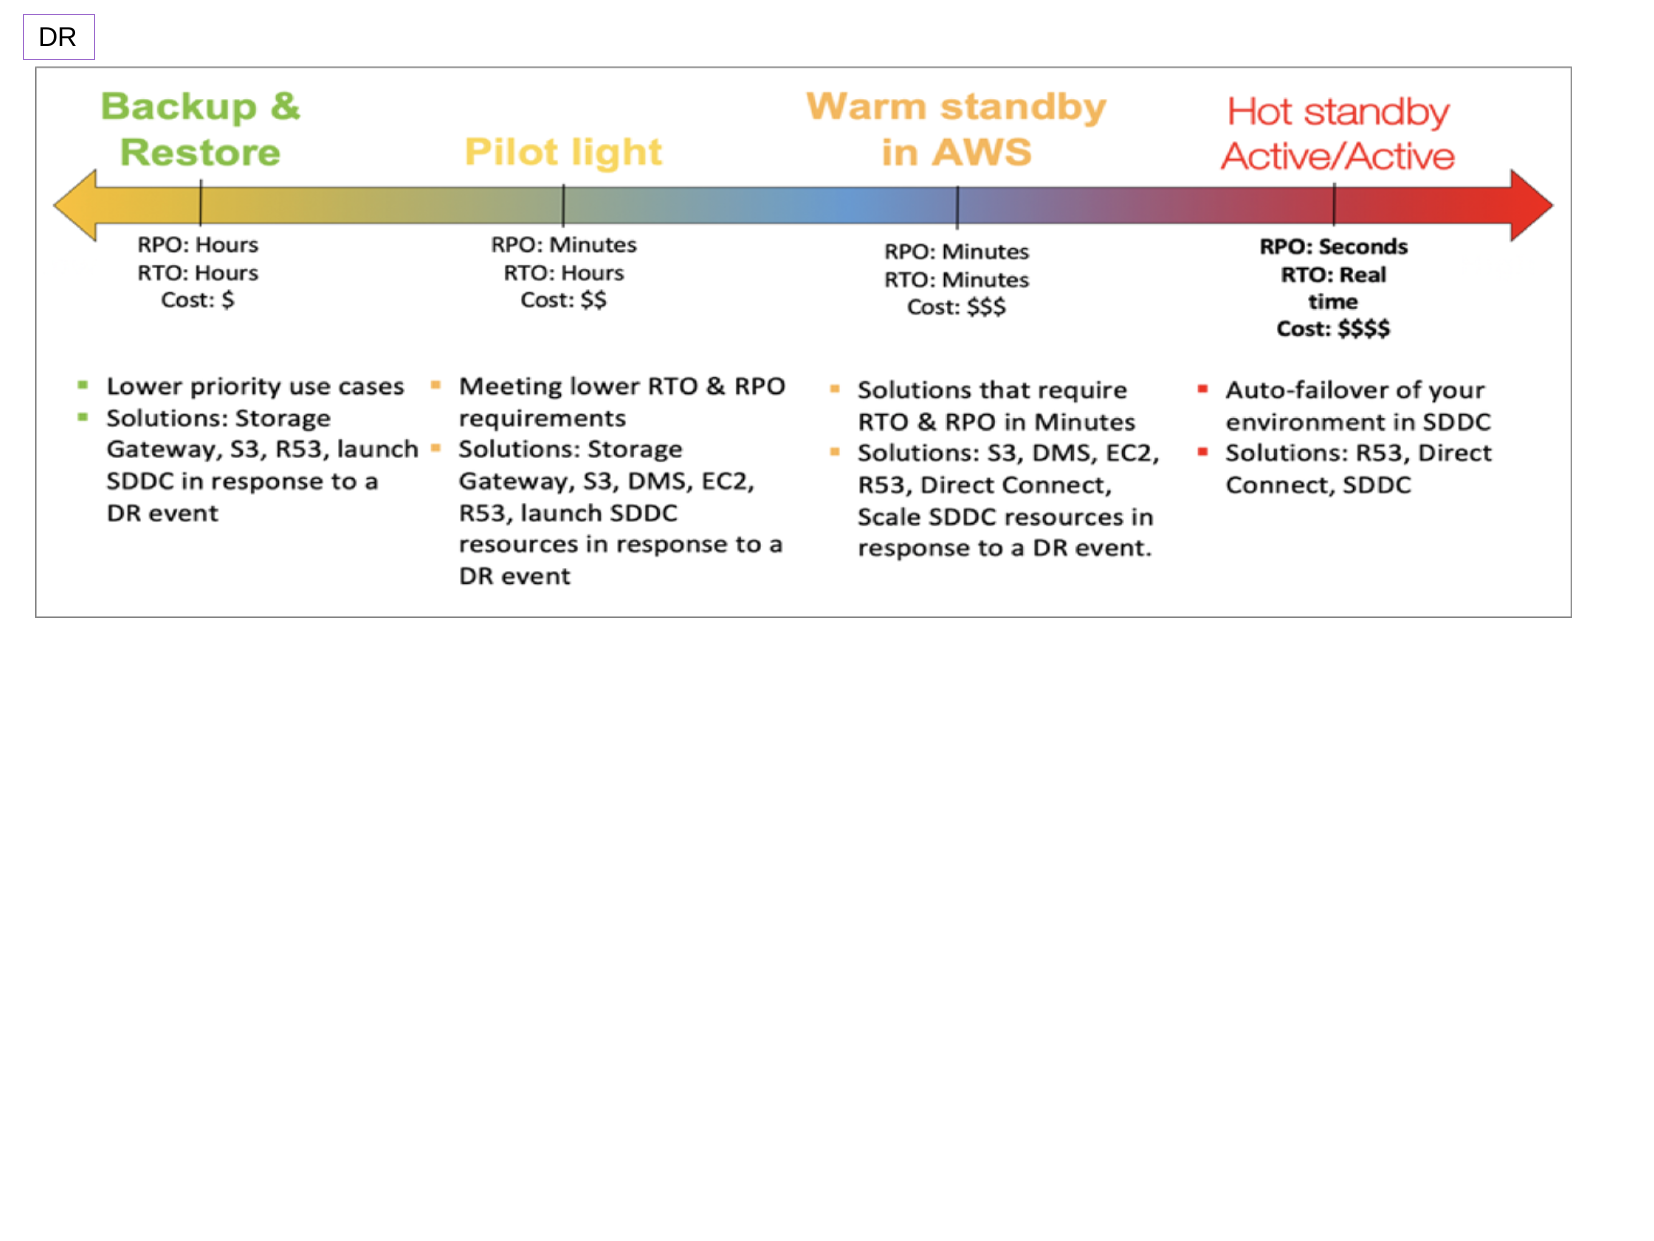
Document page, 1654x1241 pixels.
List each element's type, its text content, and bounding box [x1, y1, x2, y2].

text_box DR [23, 14, 95, 60]
picture [25, 51, 1591, 631]
